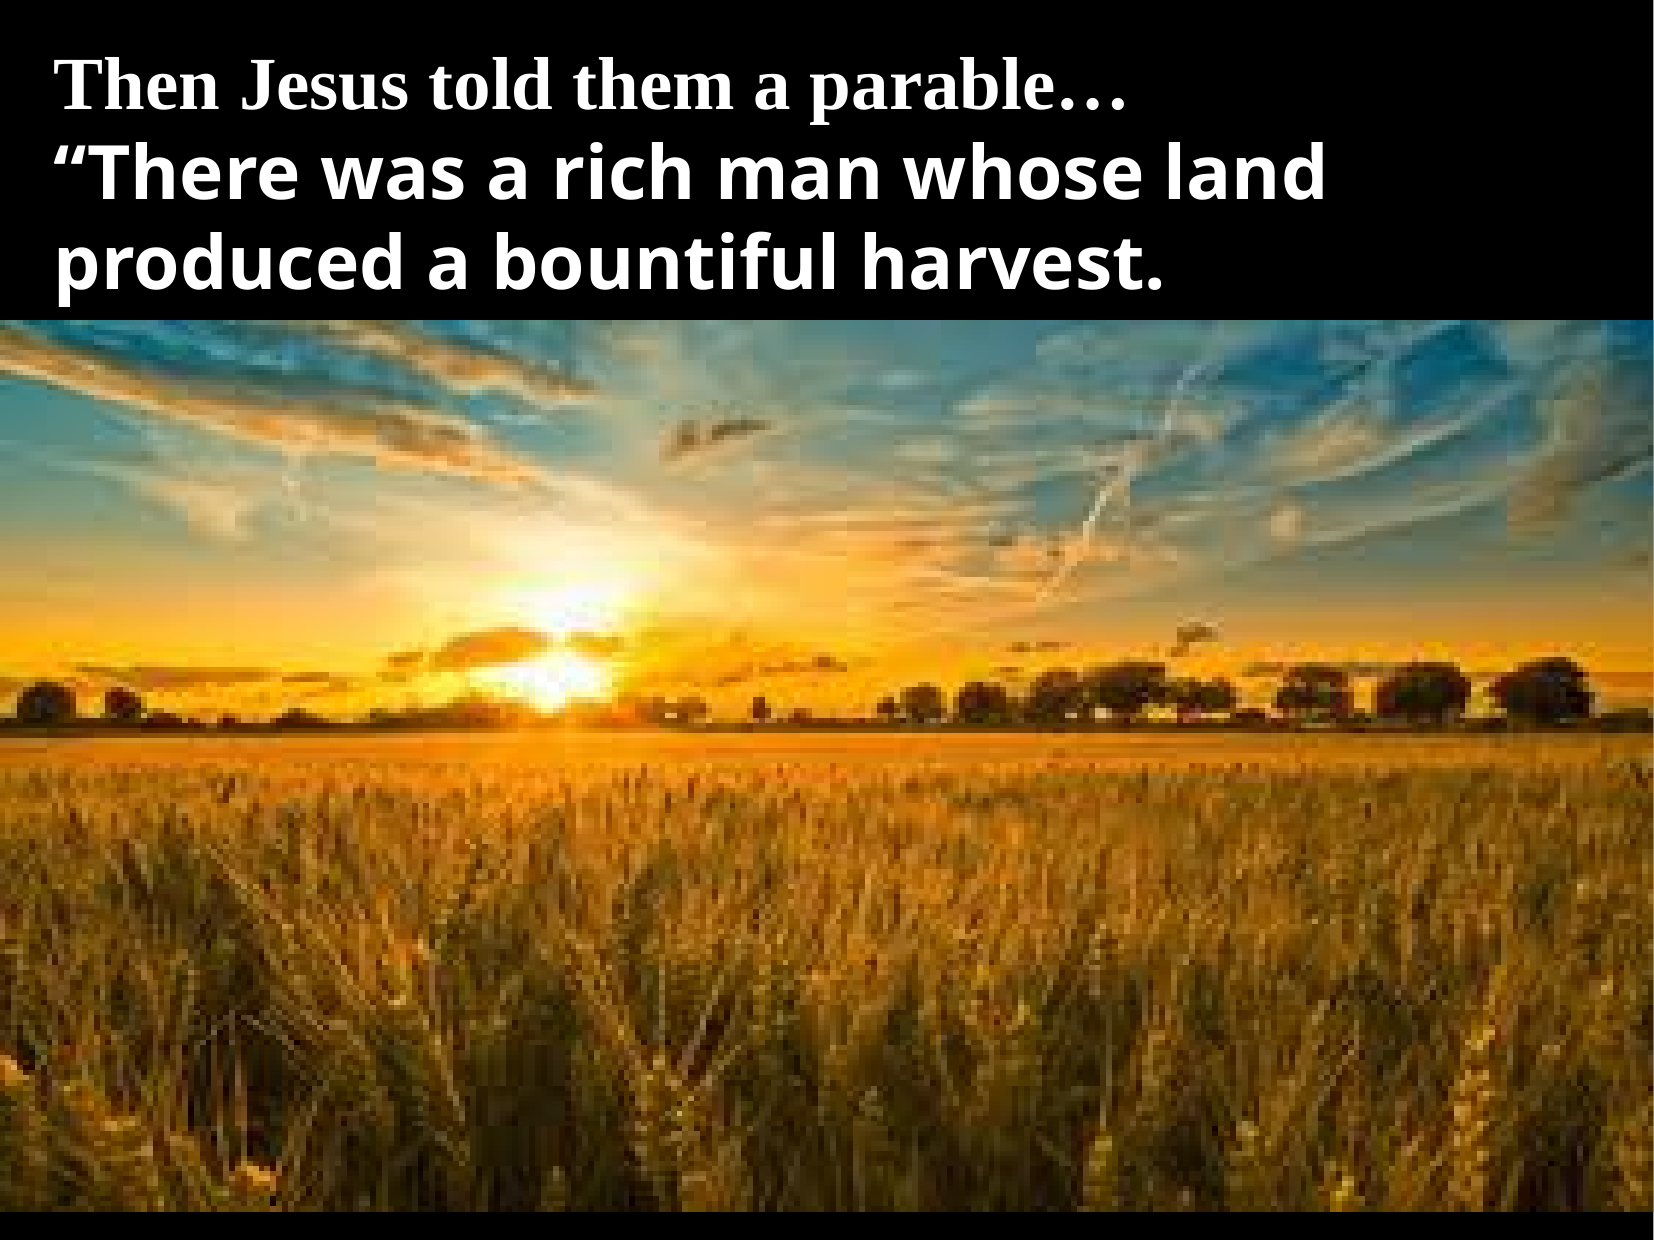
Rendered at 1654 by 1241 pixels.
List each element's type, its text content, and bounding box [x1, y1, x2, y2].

picture [0, 320, 1654, 1213]
text_box Then Jesus told them a parable… “There was a rich man whose land produced a bountiful harvest. … [39, 27, 1654, 313]
